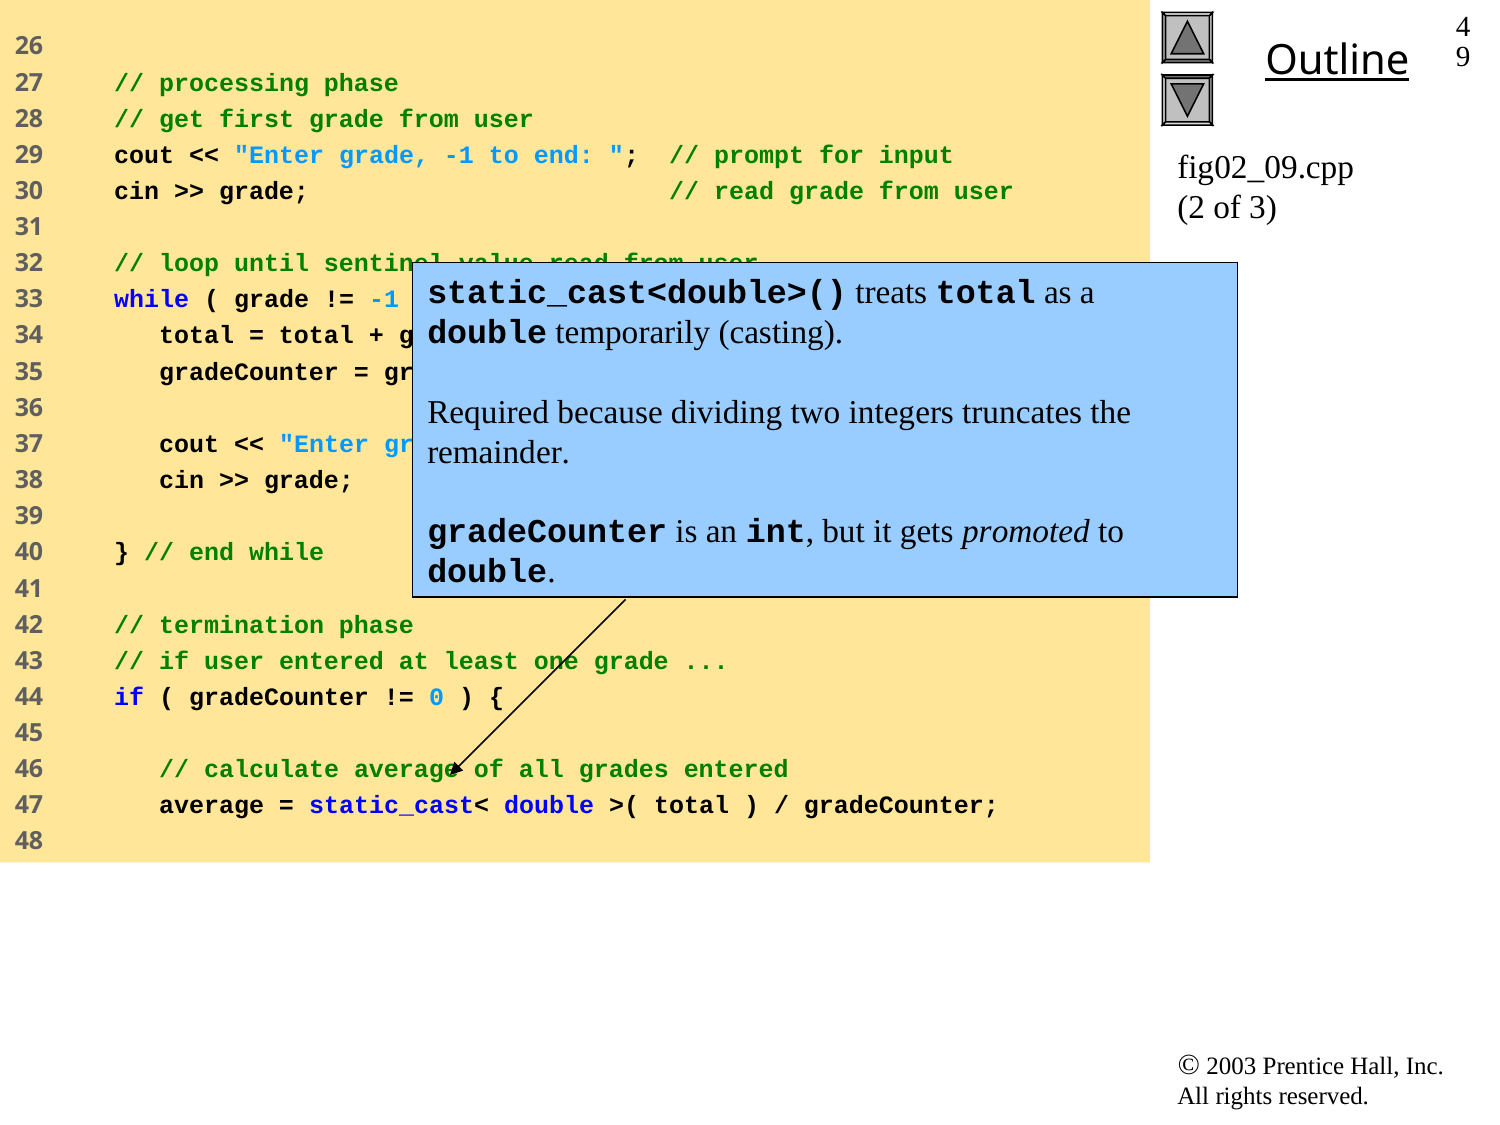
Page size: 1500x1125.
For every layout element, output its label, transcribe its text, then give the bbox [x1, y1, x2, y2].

title fig02_09.cpp (2 of 3) [1162, 137, 1500, 925]
text_box static_cast<double>() treats total as a double temporarily (casting). Required because dividing two integers truncates the remainder. gradeCounter is an int, but it gets promoted to double. [412, 262, 1238, 598]
subtitle 26 27 // processing phase 28 // get first grade from user 29 cout << "Enter grade, -1 to end: "; // prompt for input 30 cin >> grade; // read grade from user 31 32 // loop until sentinel value read from user 33 while ( grade != -1 ) { 34 total = total + grade; // add grade to total 35 gradeCounter = gradeCounter + 1; // increment counter 36 37 cout << "Enter grade, -1 to end: "; // prompt for input 38 cin >> grade; // read next grade 39 40 } // end while 41 42 // termination phase 43 // if user entered at least one grade ... 44 if ( gradeCounter != 0 ) { 45 46 // calculate average of all grades entered 47 average = static_cast< double >( total ) / gradeCounter; 48 [0, 0, 1150, 863]
